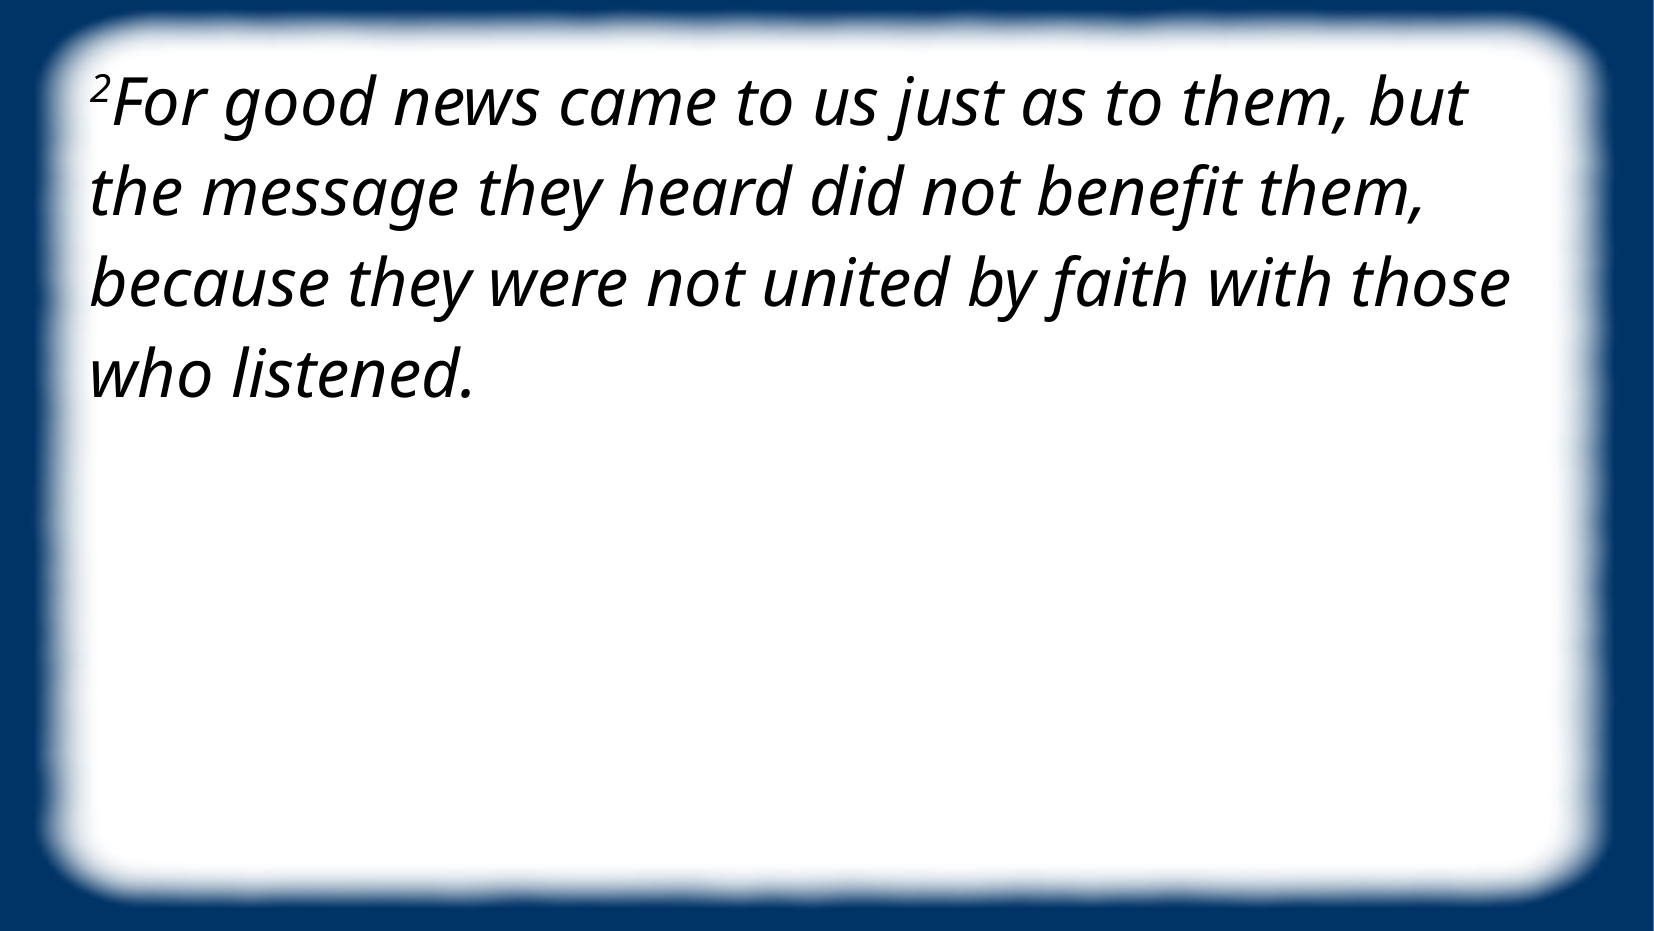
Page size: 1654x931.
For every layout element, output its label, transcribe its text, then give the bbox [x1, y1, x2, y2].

text_box 2For good news came to us just as to them, but the message they heard did not benefit them, because they were not united by faith with those who listened. [75, 46, 1576, 437]
picture [0, 0, 1654, 931]
